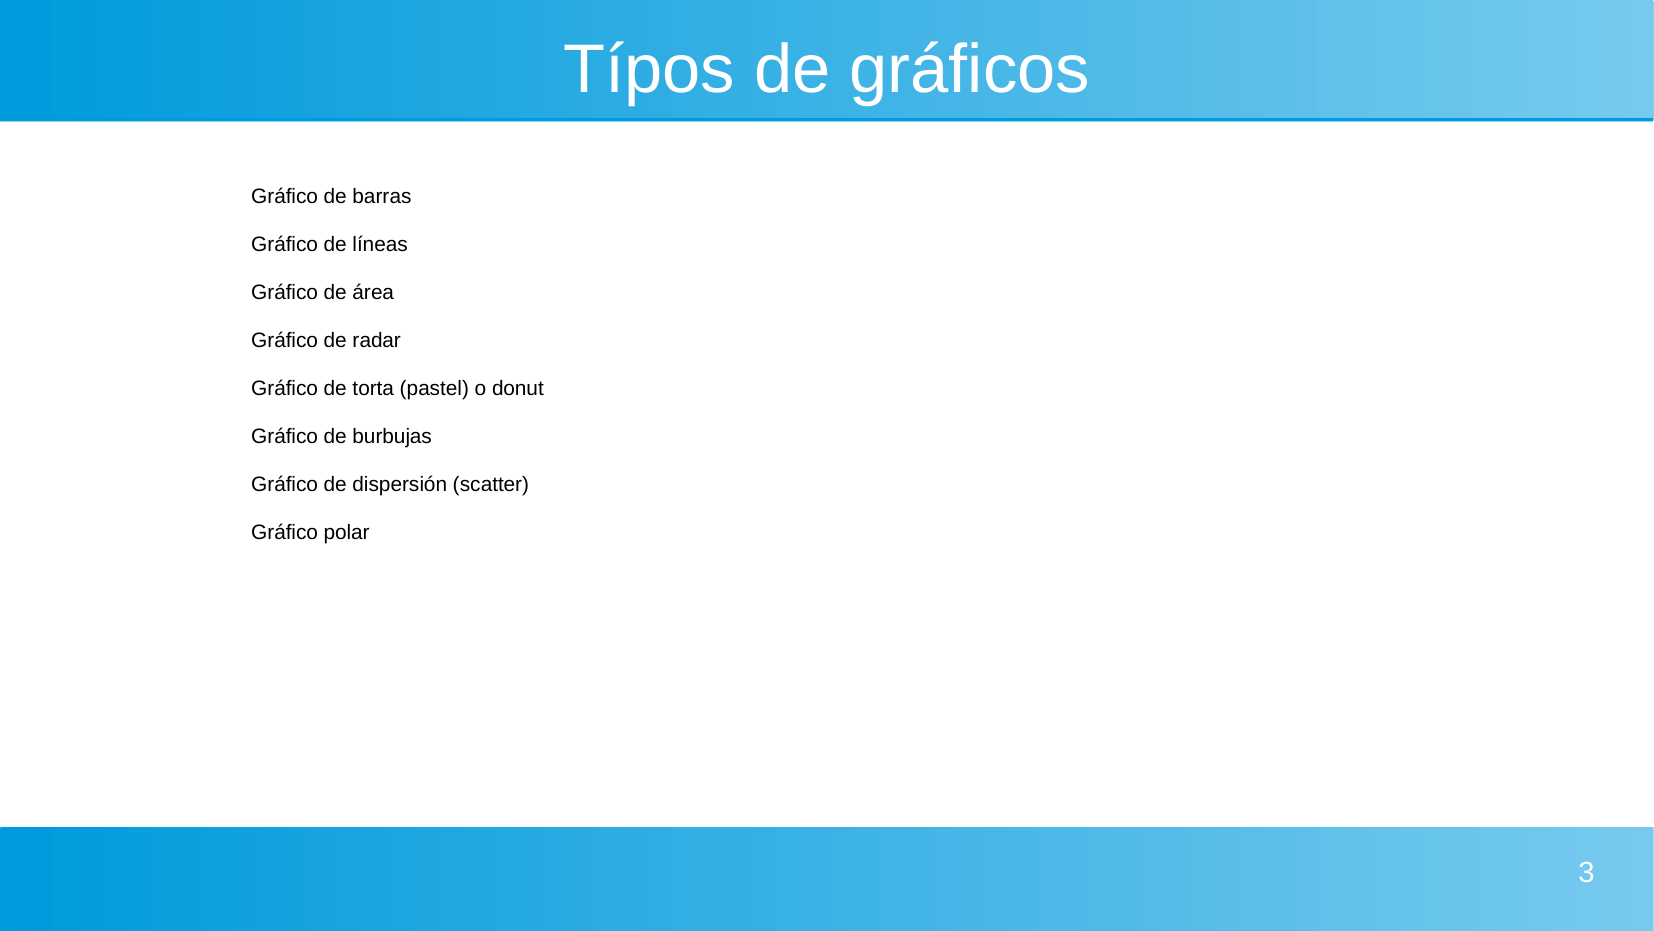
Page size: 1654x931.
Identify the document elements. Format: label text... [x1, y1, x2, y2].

title Típos de gráficos [59, 29, 1595, 108]
text_box Gráfico de barras Gráfico de líneas Gráfico de área Gráfico de radar Gráfico de torta (pastel) o donut Gráfico de burbujas Gráfico de dispersión (scatter) Gráfico polar [236, 177, 559, 600]
